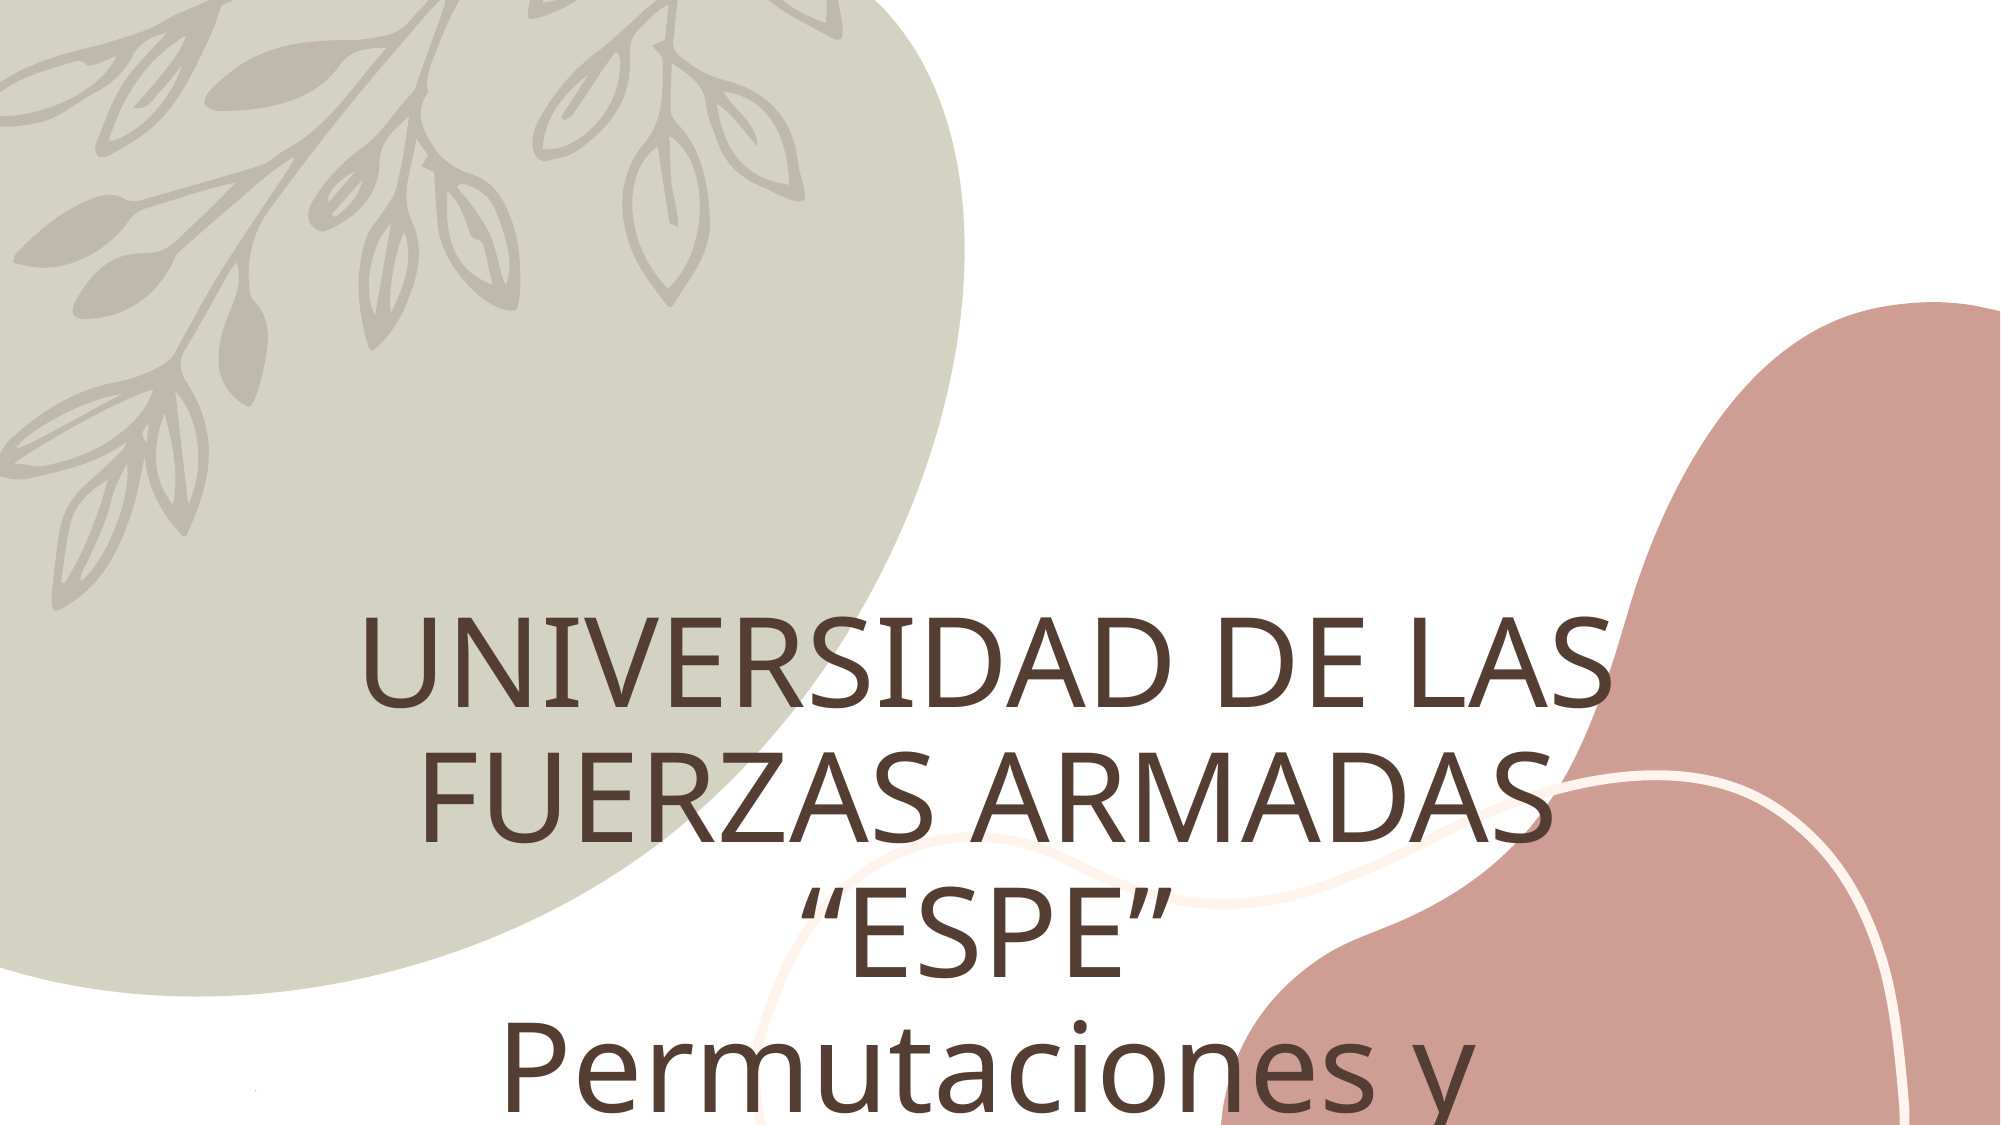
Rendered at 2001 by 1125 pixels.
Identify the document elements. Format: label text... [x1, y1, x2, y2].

title UNIVERSIDAD DE LAS FUERZAS ARMADAS “ESPE” Permutaciones y Variaciones” [236, 592, 1737, 985]
subtitle p [248, 1089, 264, 1098]
